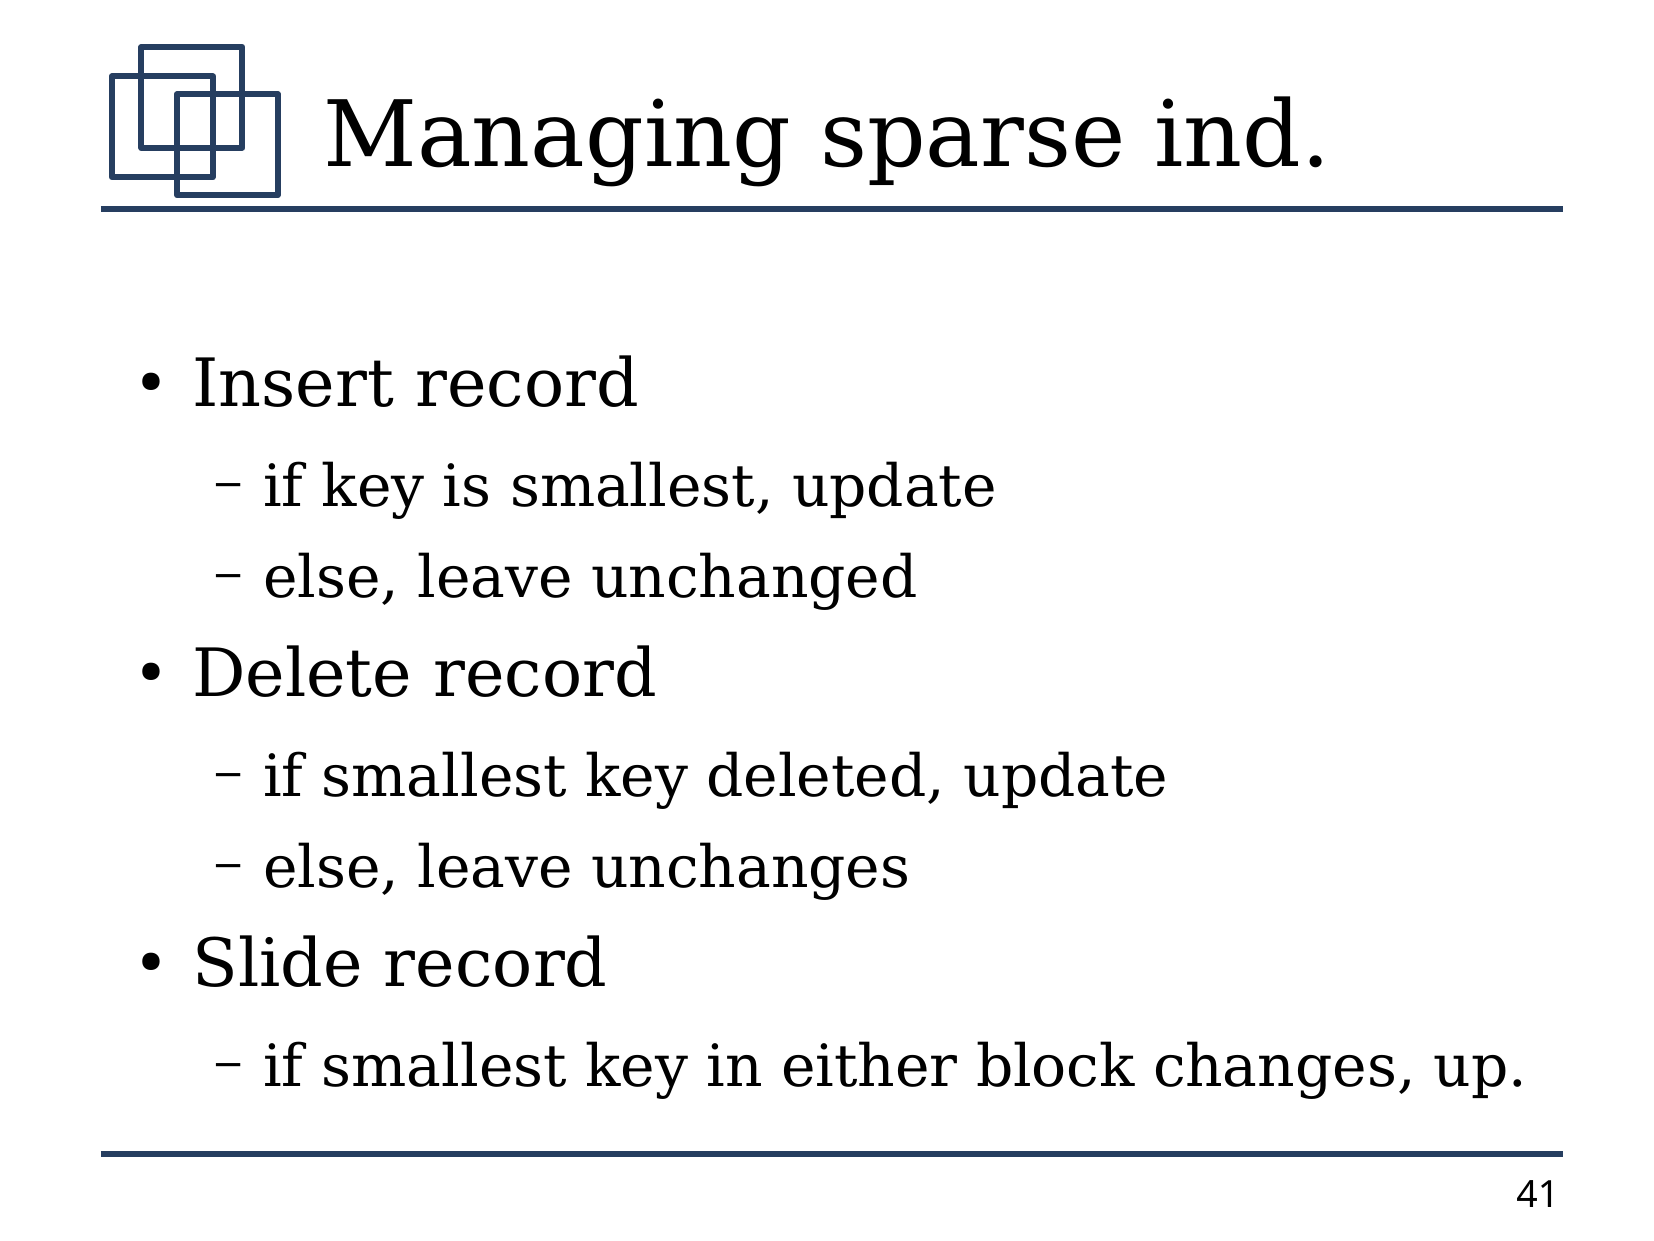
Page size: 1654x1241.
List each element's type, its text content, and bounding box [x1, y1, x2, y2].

list Insert record if key is smallest, update else, leave unchanged Delete record if smallest key deleted, update else, leave unchanges Slide record if smallest key in either block changes, up. [121, 344, 1534, 1127]
title Managing sparse ind. [121, 31, 1534, 239]
